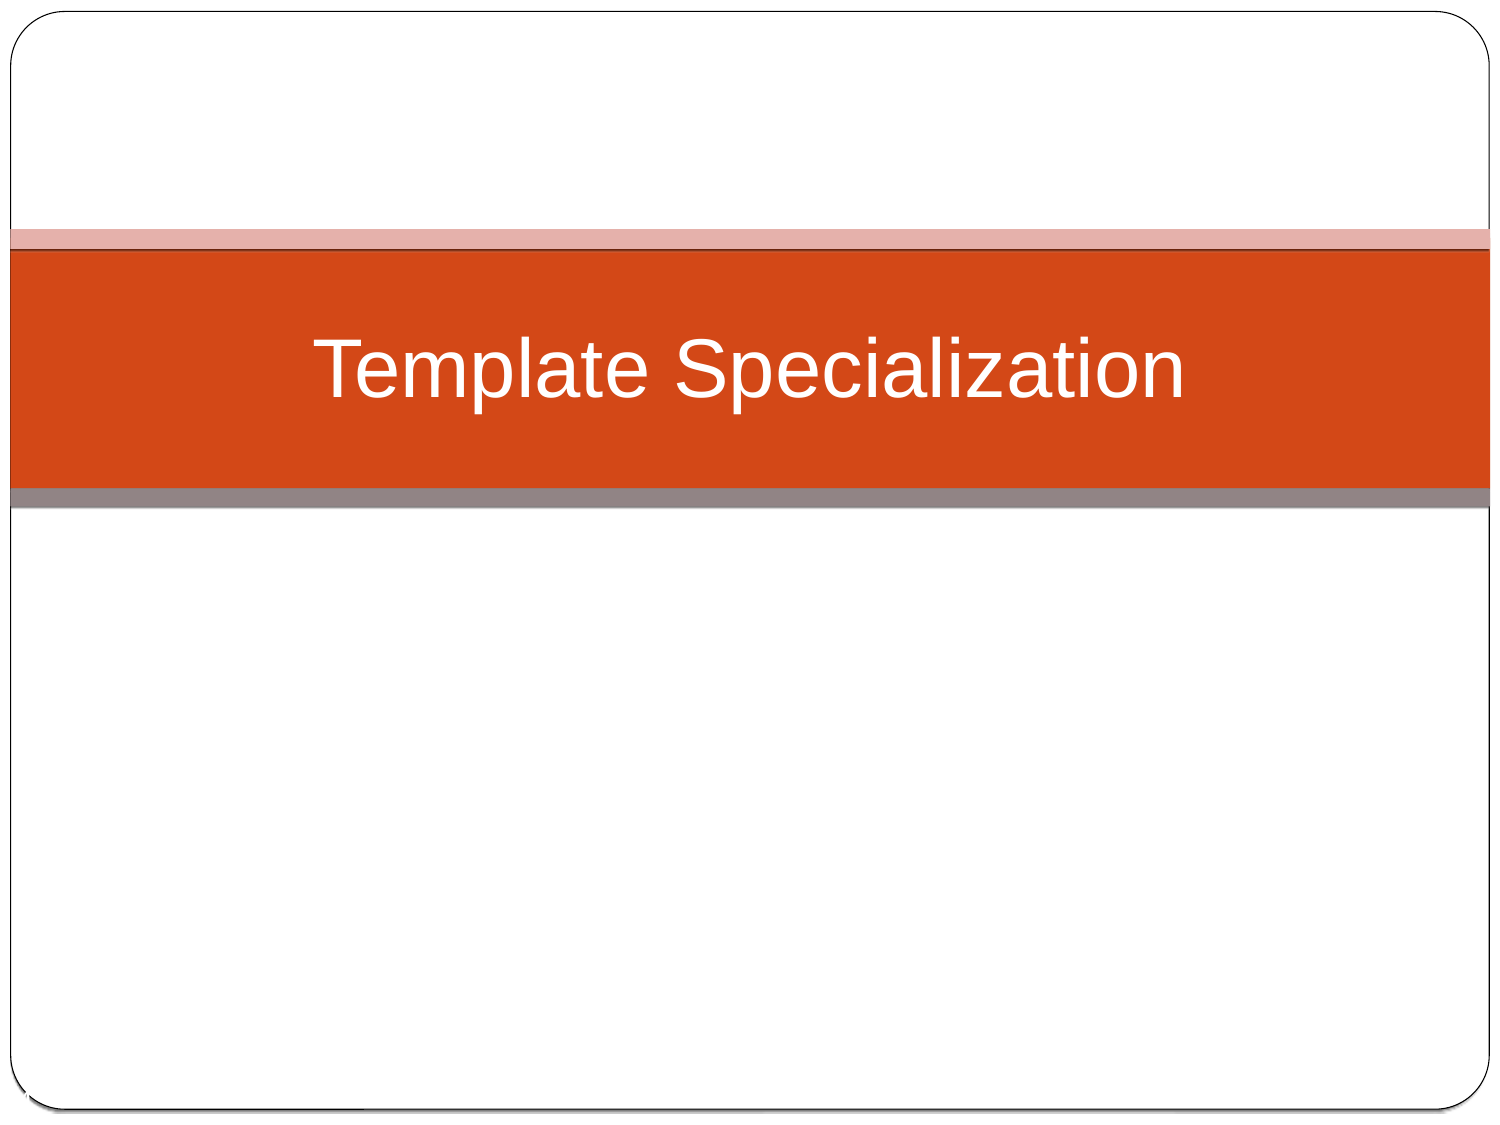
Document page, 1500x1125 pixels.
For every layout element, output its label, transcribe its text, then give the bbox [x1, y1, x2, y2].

slide_number <number> [0, 1074, 50, 1125]
title Template Specialization [75, 247, 1425, 489]
